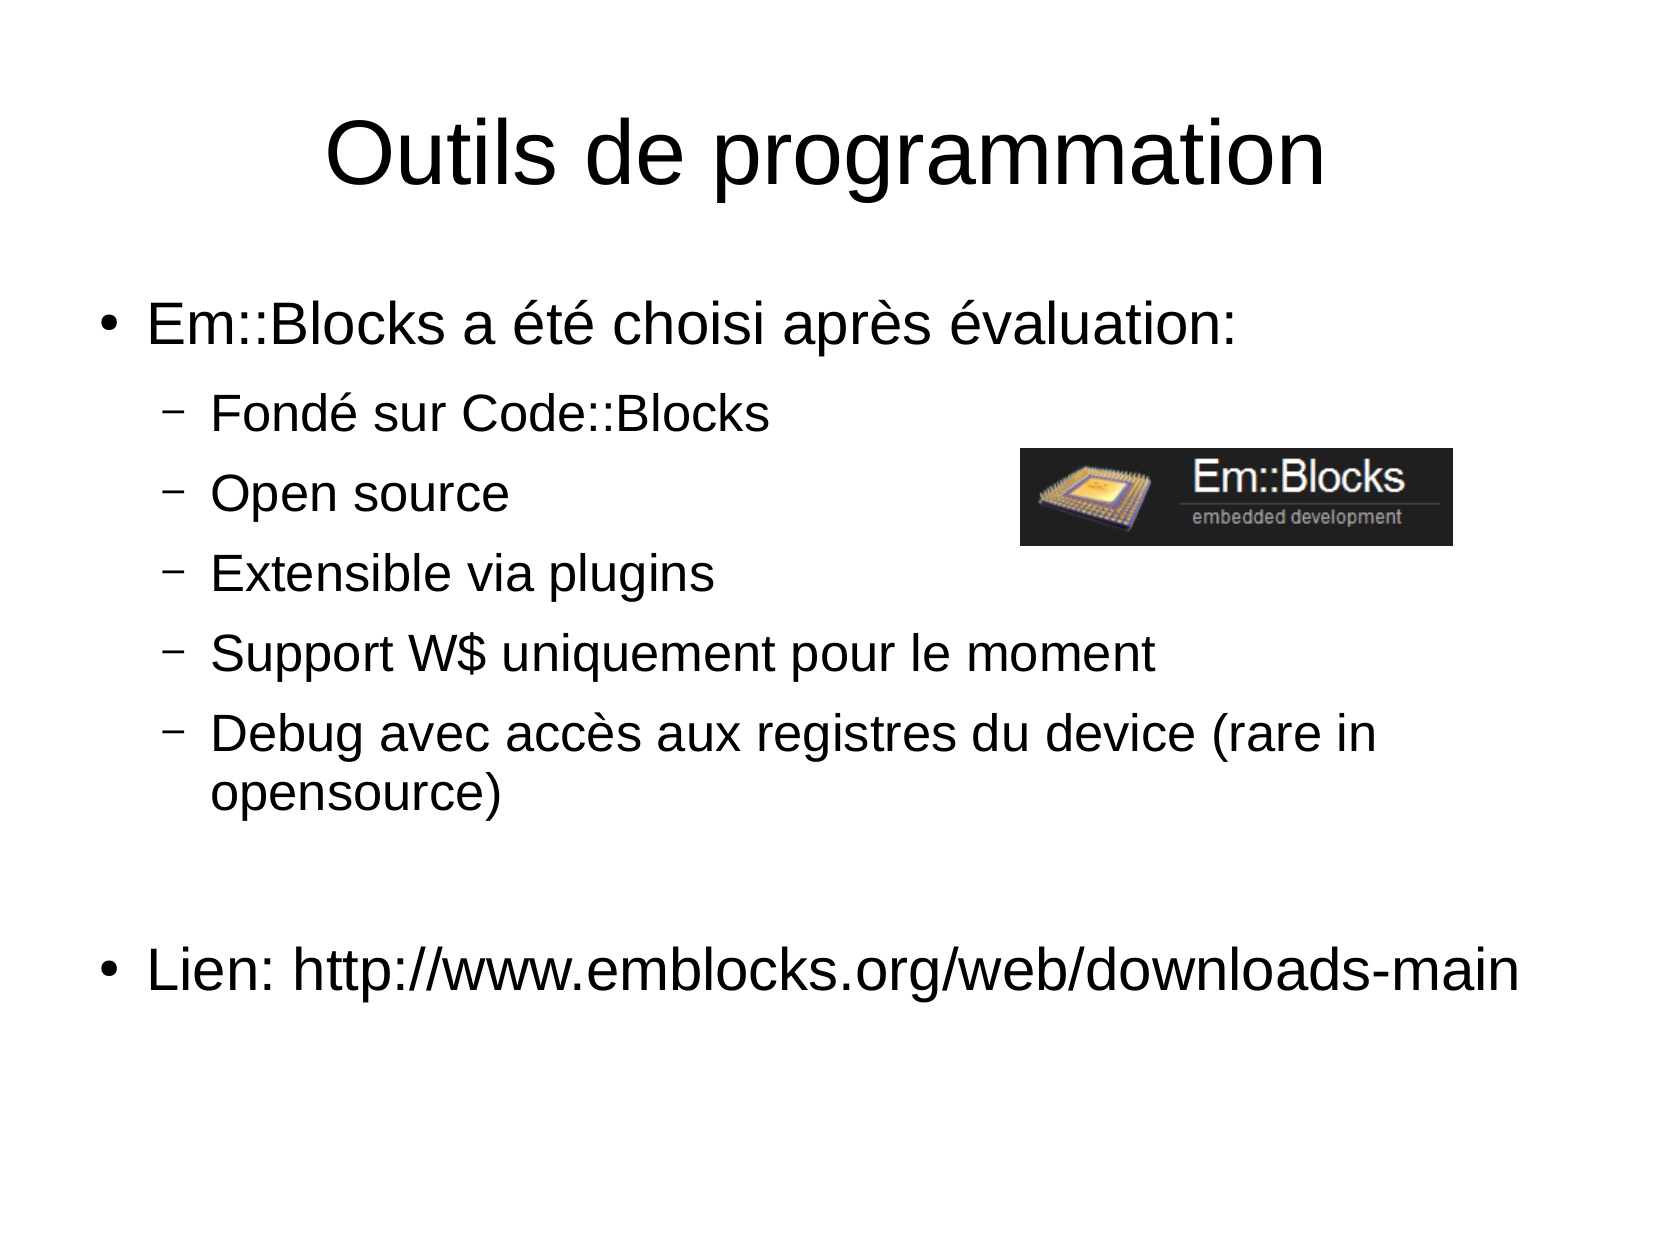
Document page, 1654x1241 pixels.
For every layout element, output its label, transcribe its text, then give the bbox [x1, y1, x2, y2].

picture [1020, 448, 1453, 546]
title Outils de programmation [82, 49, 1571, 257]
list Em::Blocks a été choisi après évaluation: Fondé sur Code::Blocks Open source Extensible via plugins Support W$ uniquement pour le moment Debug avec accès aux registres du device (rare in opensource) Lien: http://www.emblocks.org/web/downloads-main [82, 290, 1571, 1010]
